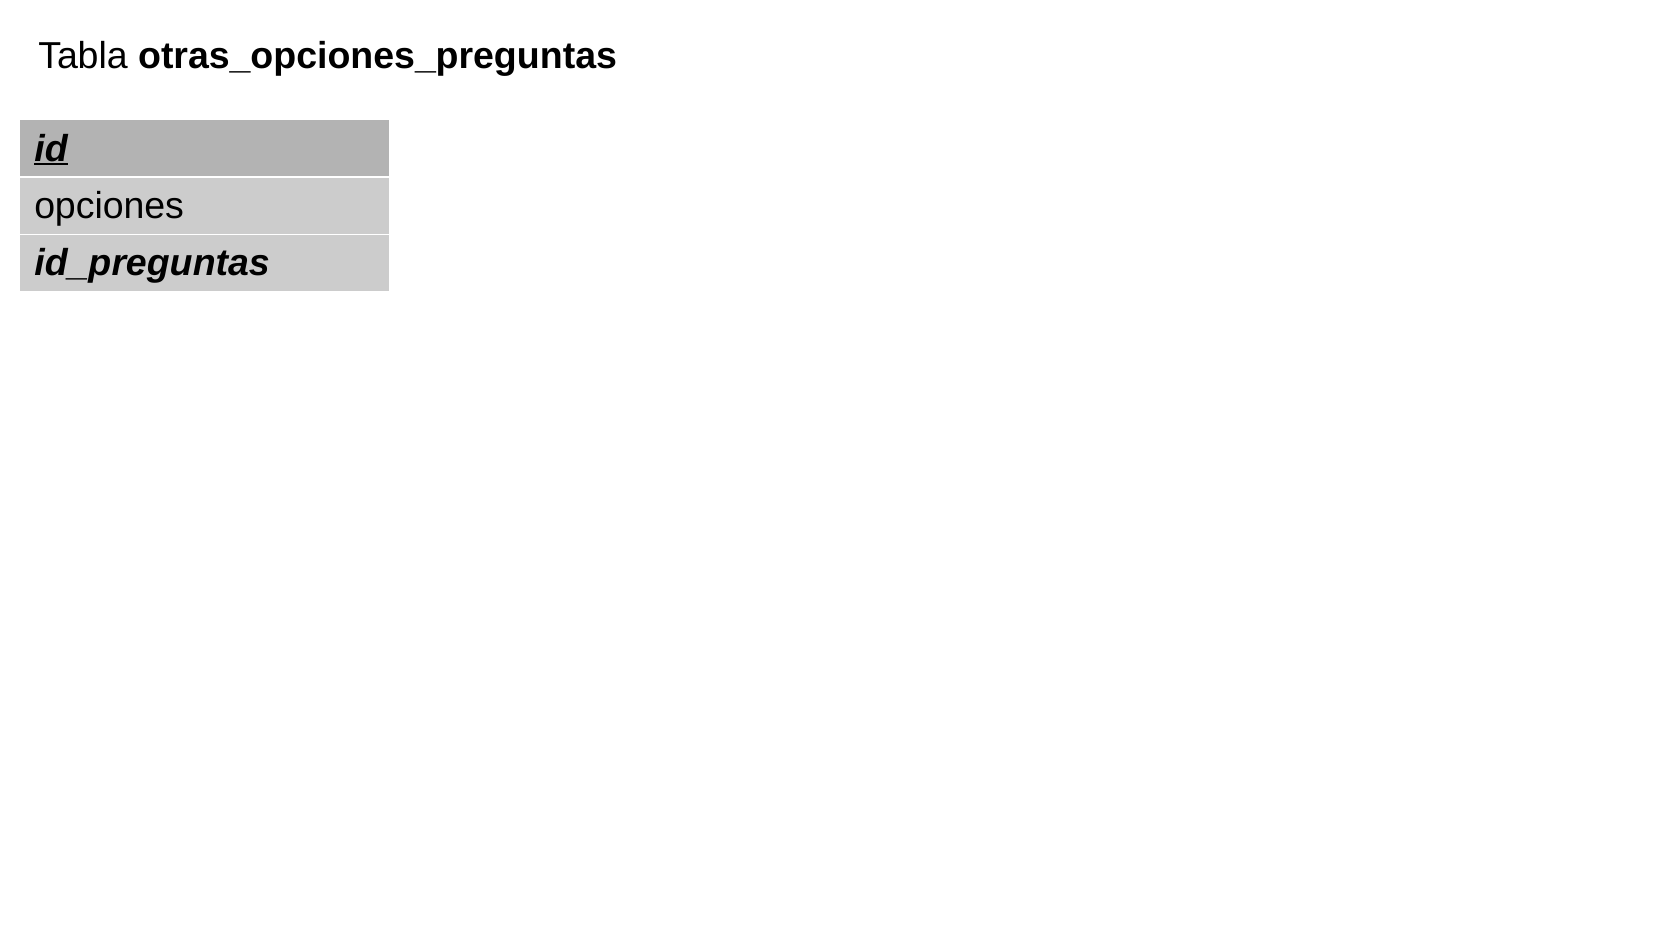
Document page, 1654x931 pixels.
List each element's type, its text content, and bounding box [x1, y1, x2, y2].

text_box Tabla otras_opciones_preguntas [23, 23, 674, 86]
table_header id [20, 120, 389, 176]
table_cell opciones [20, 178, 389, 234]
table_cell id_preguntas [20, 235, 389, 291]
